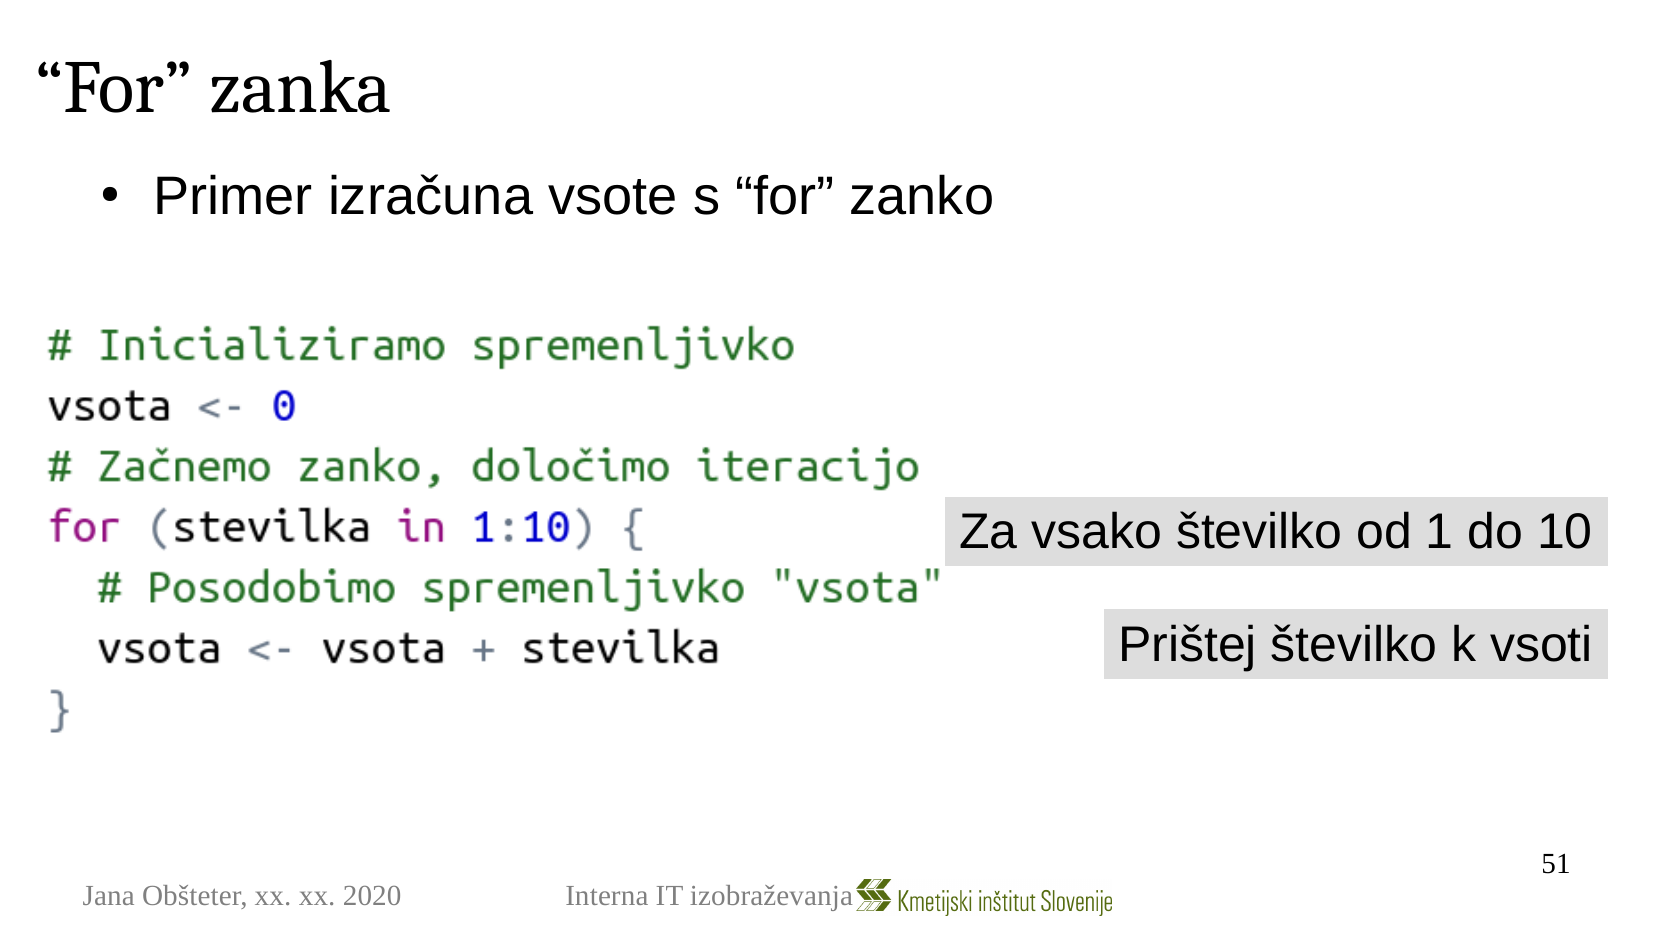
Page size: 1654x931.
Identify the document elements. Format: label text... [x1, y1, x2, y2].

title “For” zanka [35, 21, 1524, 154]
text_box Za vsako številko od 1 do 10 [944, 496, 1609, 567]
list Primer izračuna vsote s “for” zanko [82, 165, 1642, 827]
picture [856, 879, 1112, 916]
picture [37, 298, 82, 757]
text_box Prištej številko k vsoti [1103, 608, 1609, 680]
